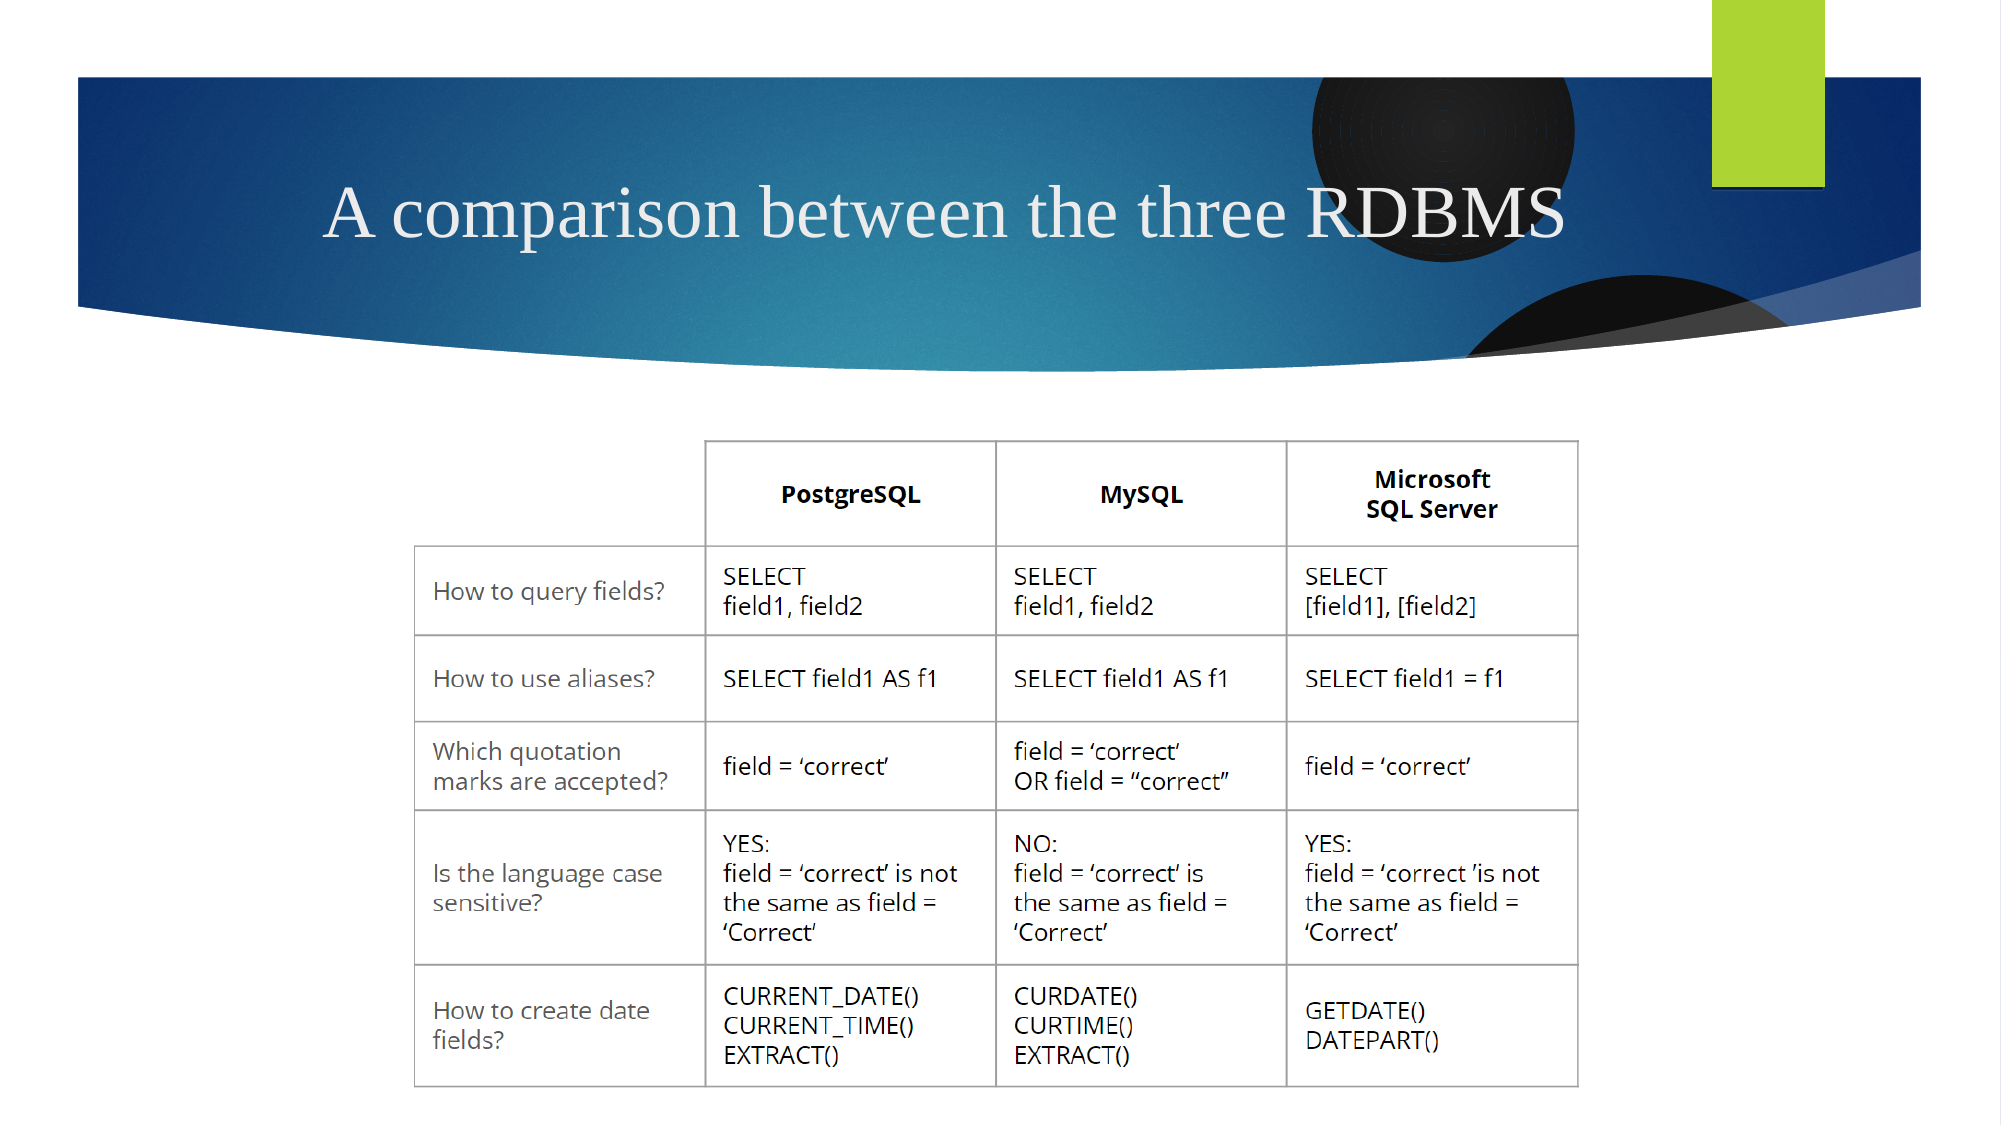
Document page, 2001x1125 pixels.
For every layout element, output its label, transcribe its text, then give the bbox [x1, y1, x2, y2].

title A comparison between the three RDBMS [227, 149, 1665, 266]
picture [414, 427, 1579, 1088]
